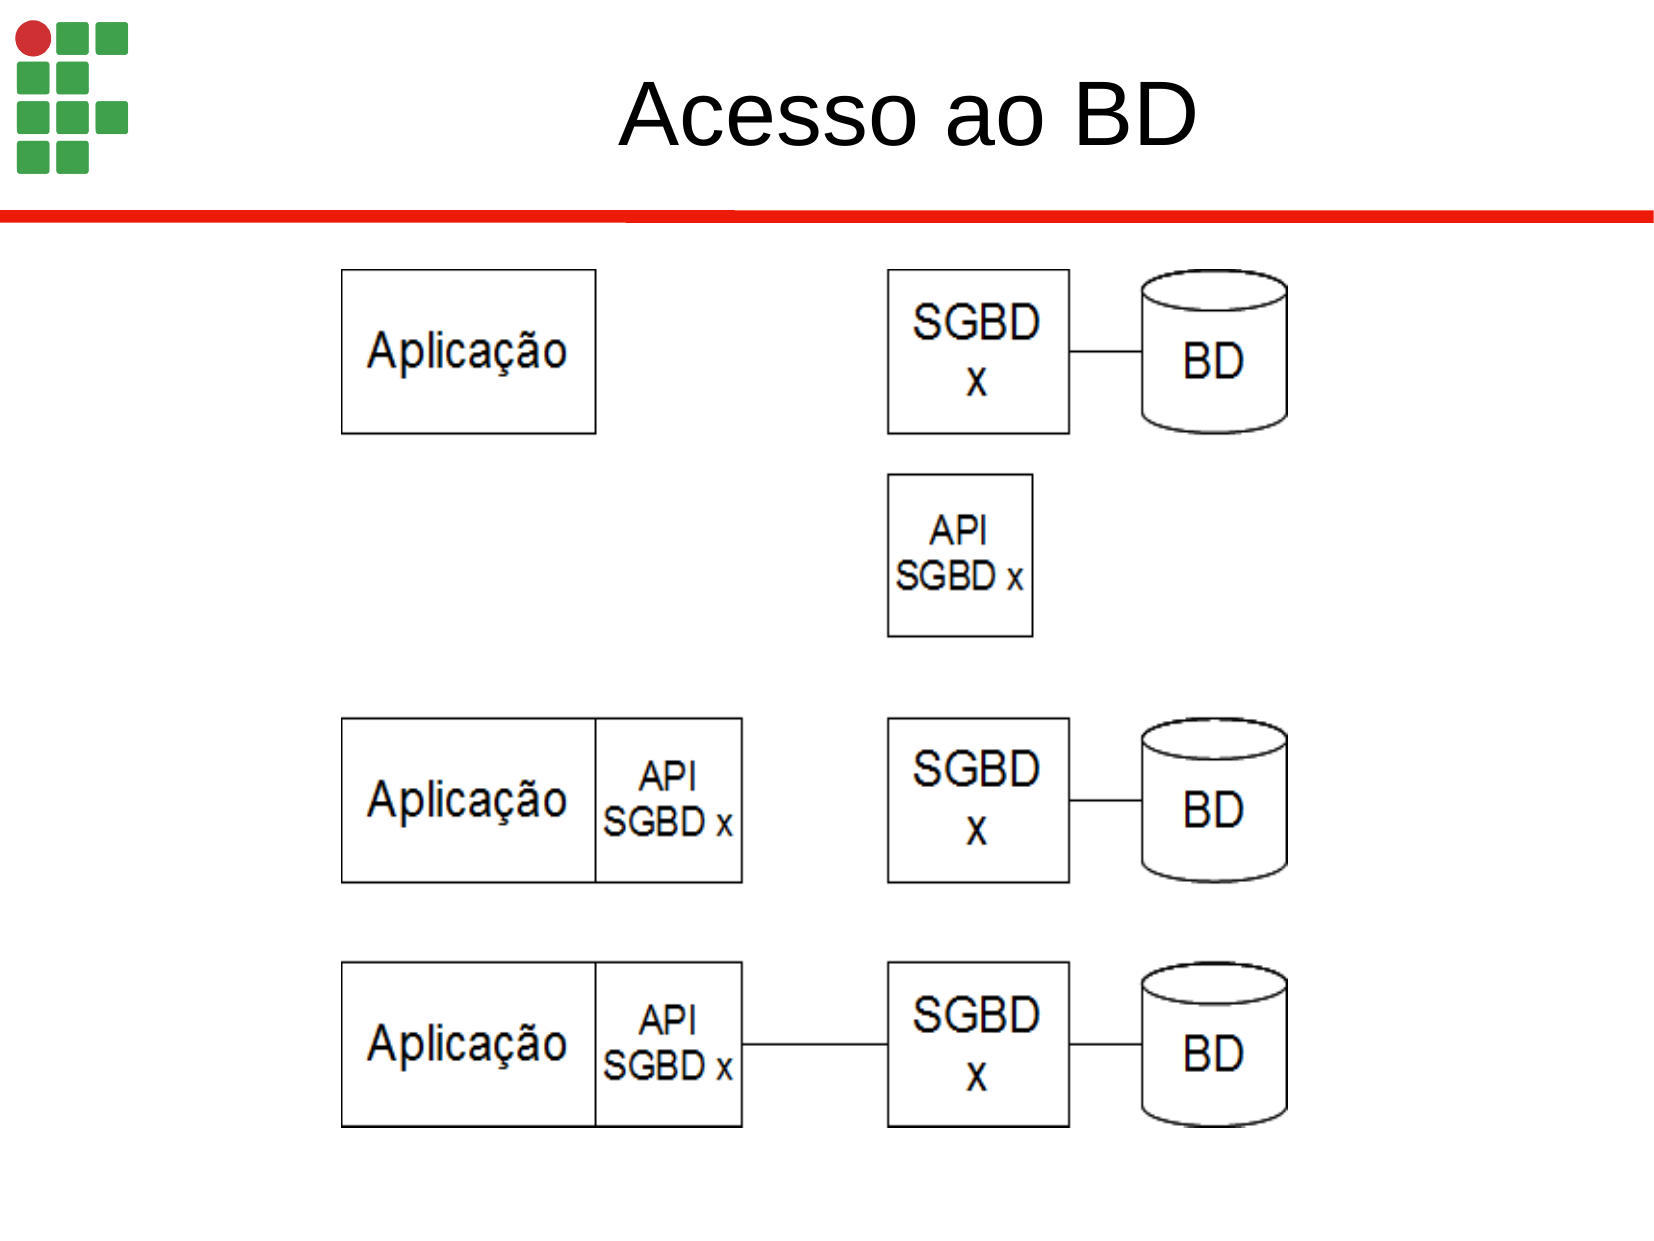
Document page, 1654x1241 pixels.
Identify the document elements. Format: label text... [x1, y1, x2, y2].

text_box Acesso ao BD [165, 45, 1654, 173]
picture [341, 269, 1288, 1128]
picture [14, 16, 130, 178]
